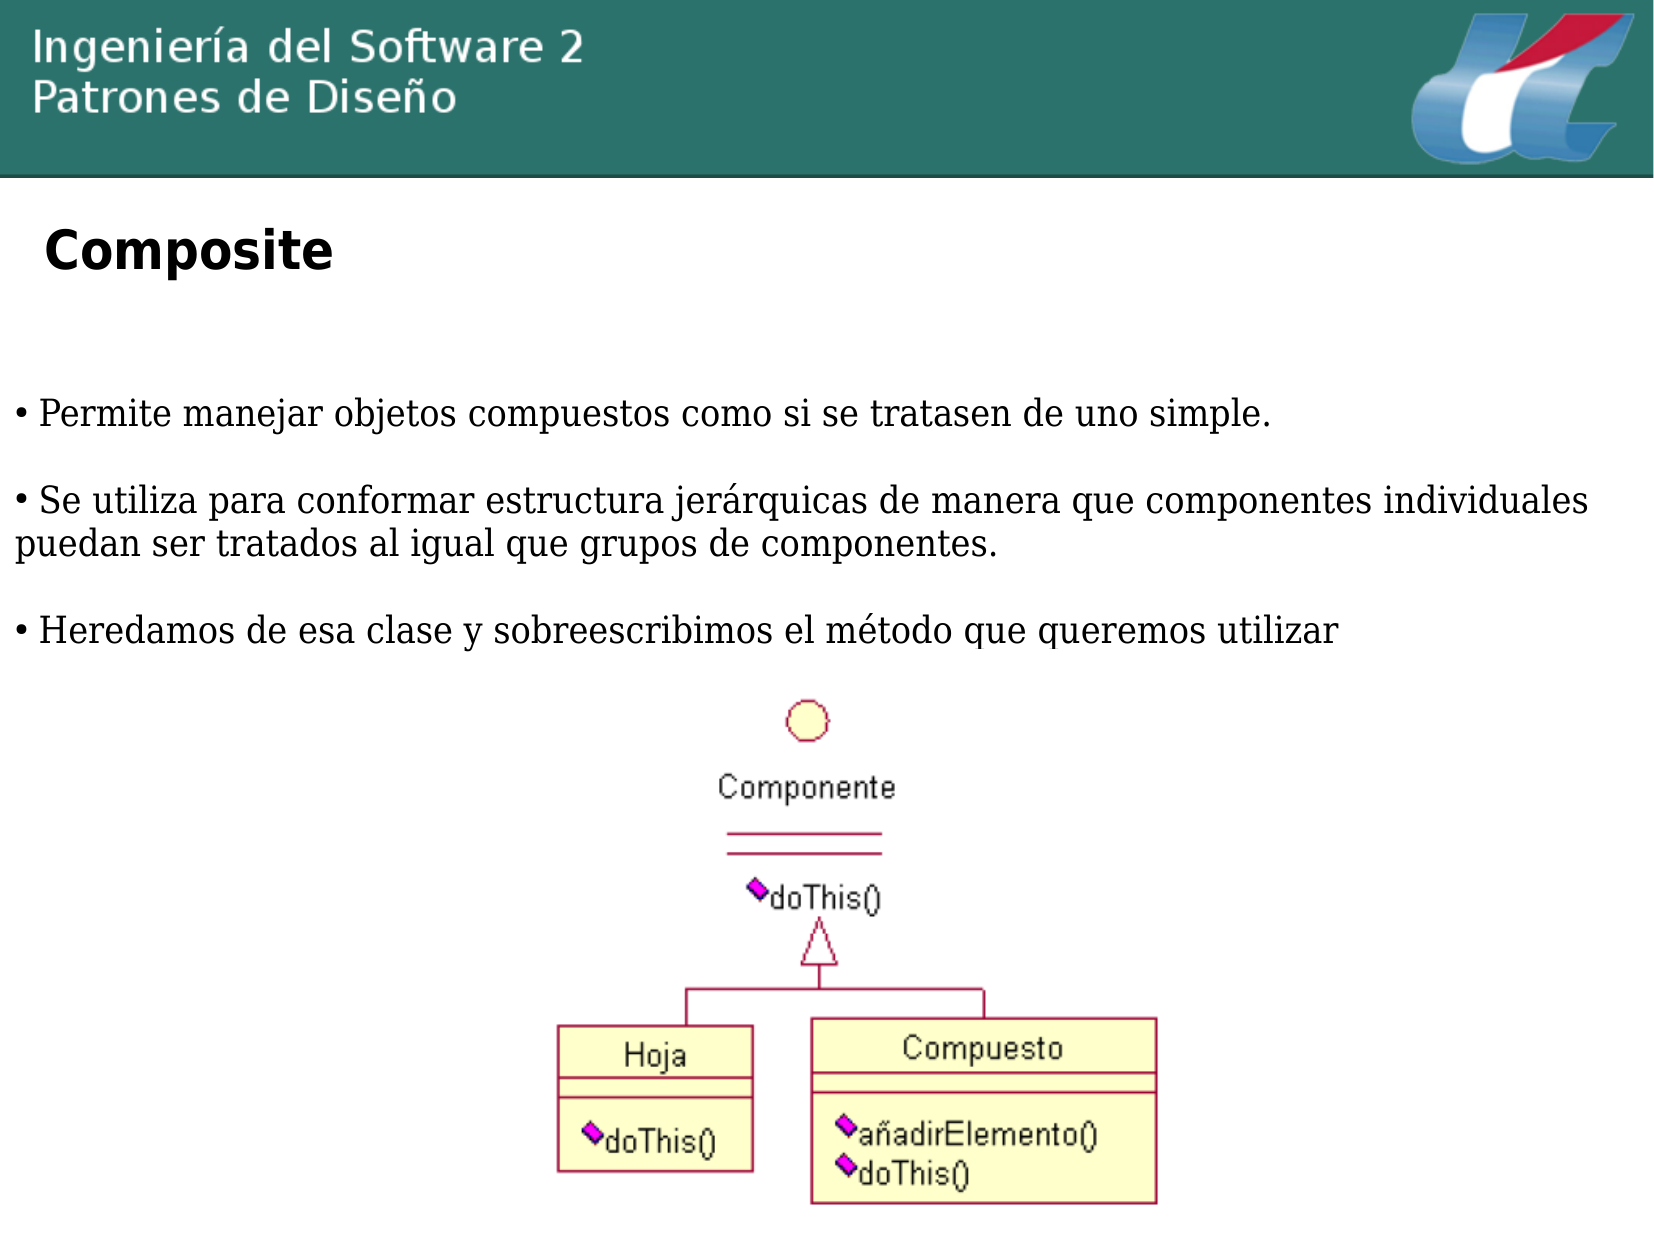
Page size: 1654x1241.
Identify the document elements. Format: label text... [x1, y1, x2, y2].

text_box Composite [29, 211, 1625, 290]
picture [510, 649, 1211, 1222]
text_box Permite manejar objetos compuestos como si se tratasen de uno simple. Se utiliza para conformar estructura jerárquicas de manera que componentes individuales puedan ser tratados al igual que grupos de componentes. Heredamos de esa clase y sobreescribimos el método que queremos utilizar [0, 384, 1654, 661]
picture [0, 0, 1654, 178]
